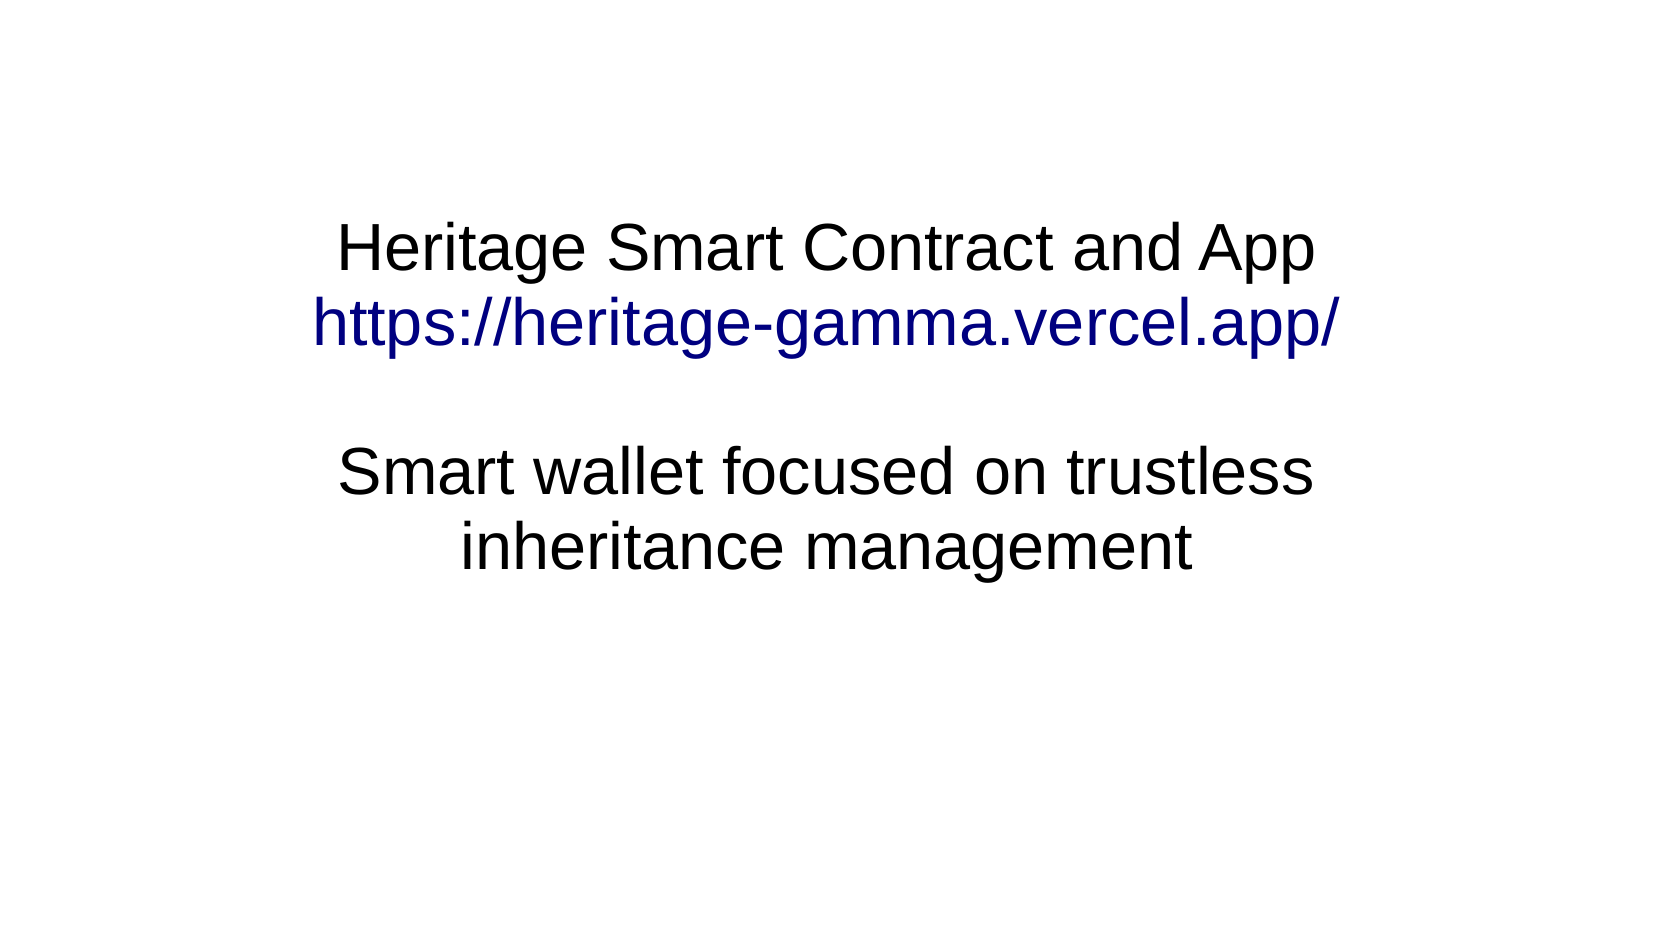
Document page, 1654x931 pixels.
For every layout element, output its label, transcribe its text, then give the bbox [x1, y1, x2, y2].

subtitle Heritage Smart Contract and App https://heritage-gamma.vercel.app/ Smart wallet focused on trustless inheritance management [82, 37, 1571, 757]
